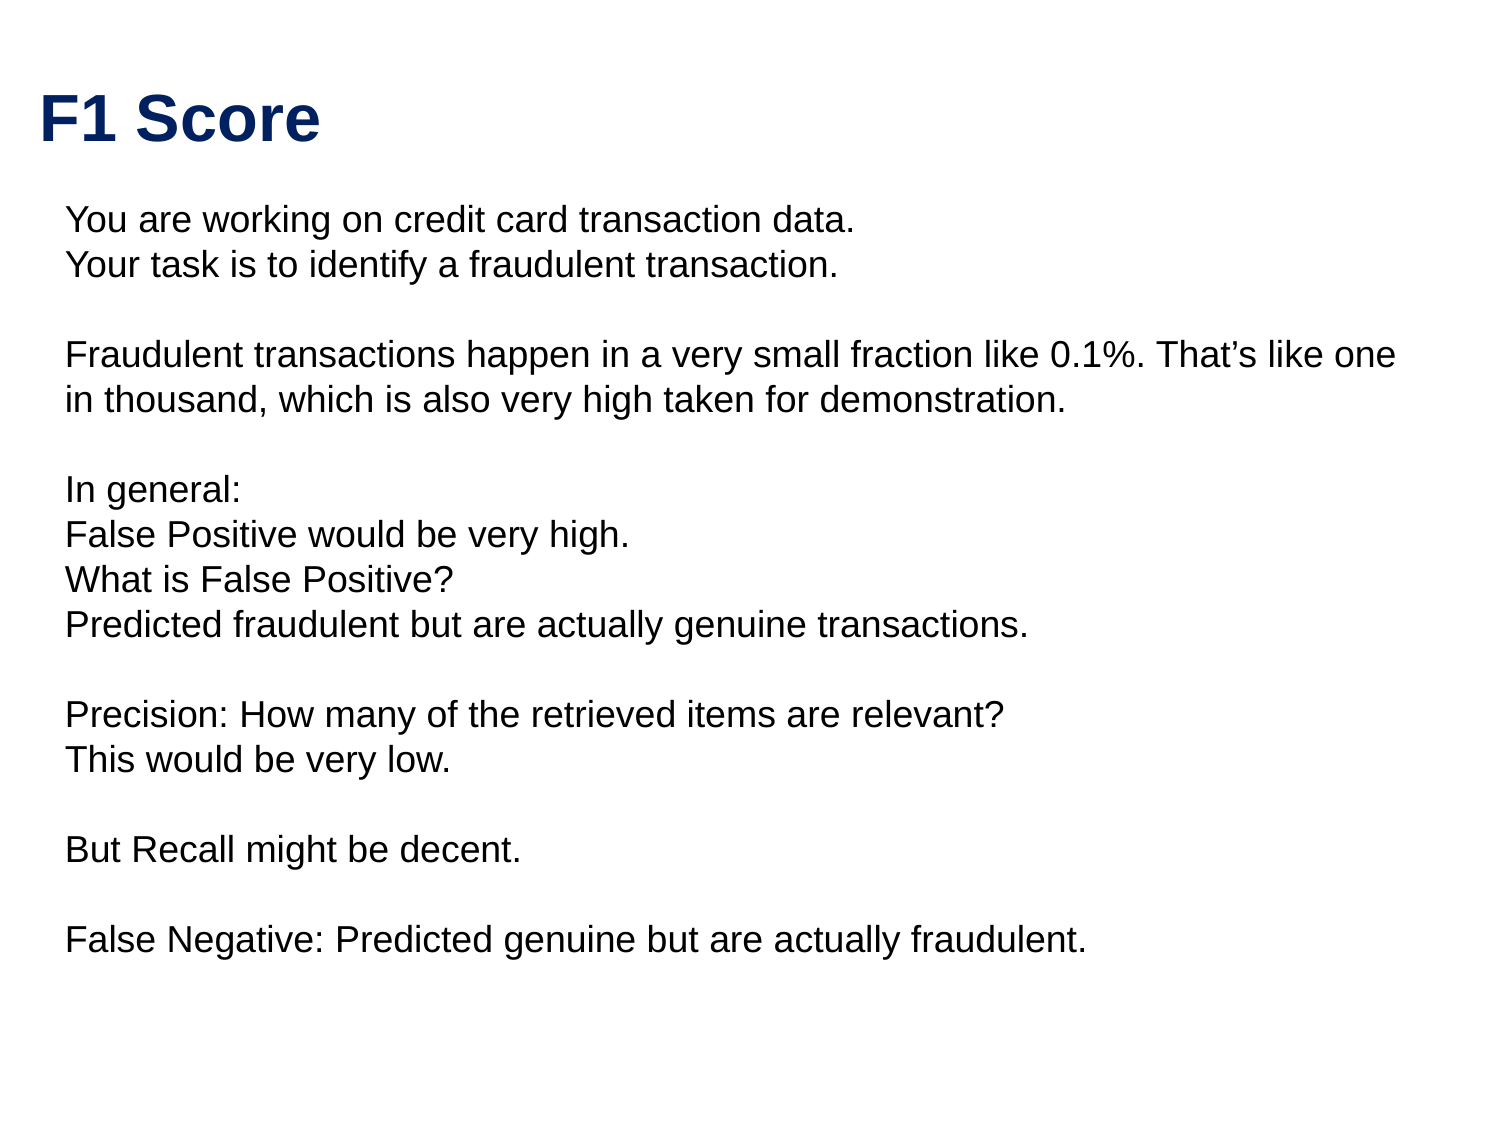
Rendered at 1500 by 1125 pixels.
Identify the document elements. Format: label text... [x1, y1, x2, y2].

title F1 Score [24, 24, 1096, 163]
text_box You are working on credit card transaction data. Your task is to identify a fraudulent transaction. Fraudulent transactions happen in a very small fraction like 0.1%. That’s like one in thousand, which is also very high taken for demonstration. In general: False Positive would be very high. What is False Positive? Predicted fraudulent but are actually genuine transactions. Precision: How many of the retrieved items are relevant? This would be very low. But Recall might be decent. False Negative: Predicted genuine but are actually fraudulent. [50, 187, 1418, 1013]
